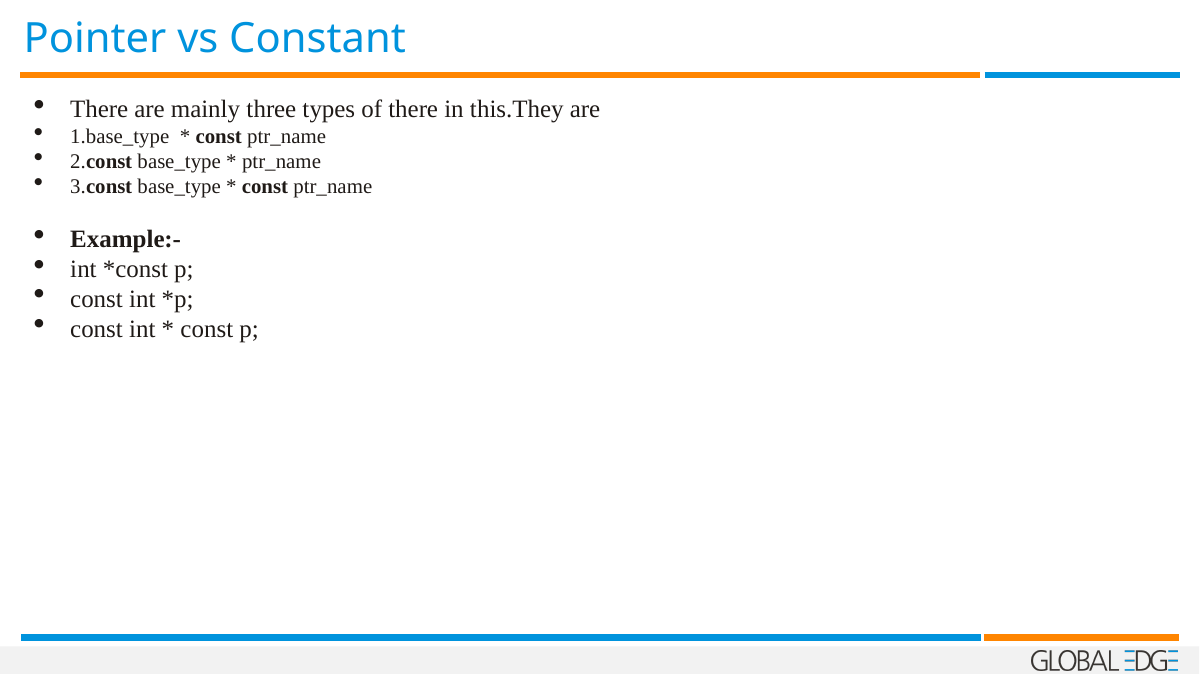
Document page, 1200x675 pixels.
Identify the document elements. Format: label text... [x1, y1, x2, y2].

text_box Pointer vs Constant [12, 9, 1087, 62]
text_box There are mainly three types of there in this.They are 1.base_type * const ptr_name 2.const base_type * ptr_name 3.const base_type * const ptr_name Example:- int *const p; const int *p; const int * const p; [23, 86, 1182, 626]
picture [1031, 650, 1178, 671]
